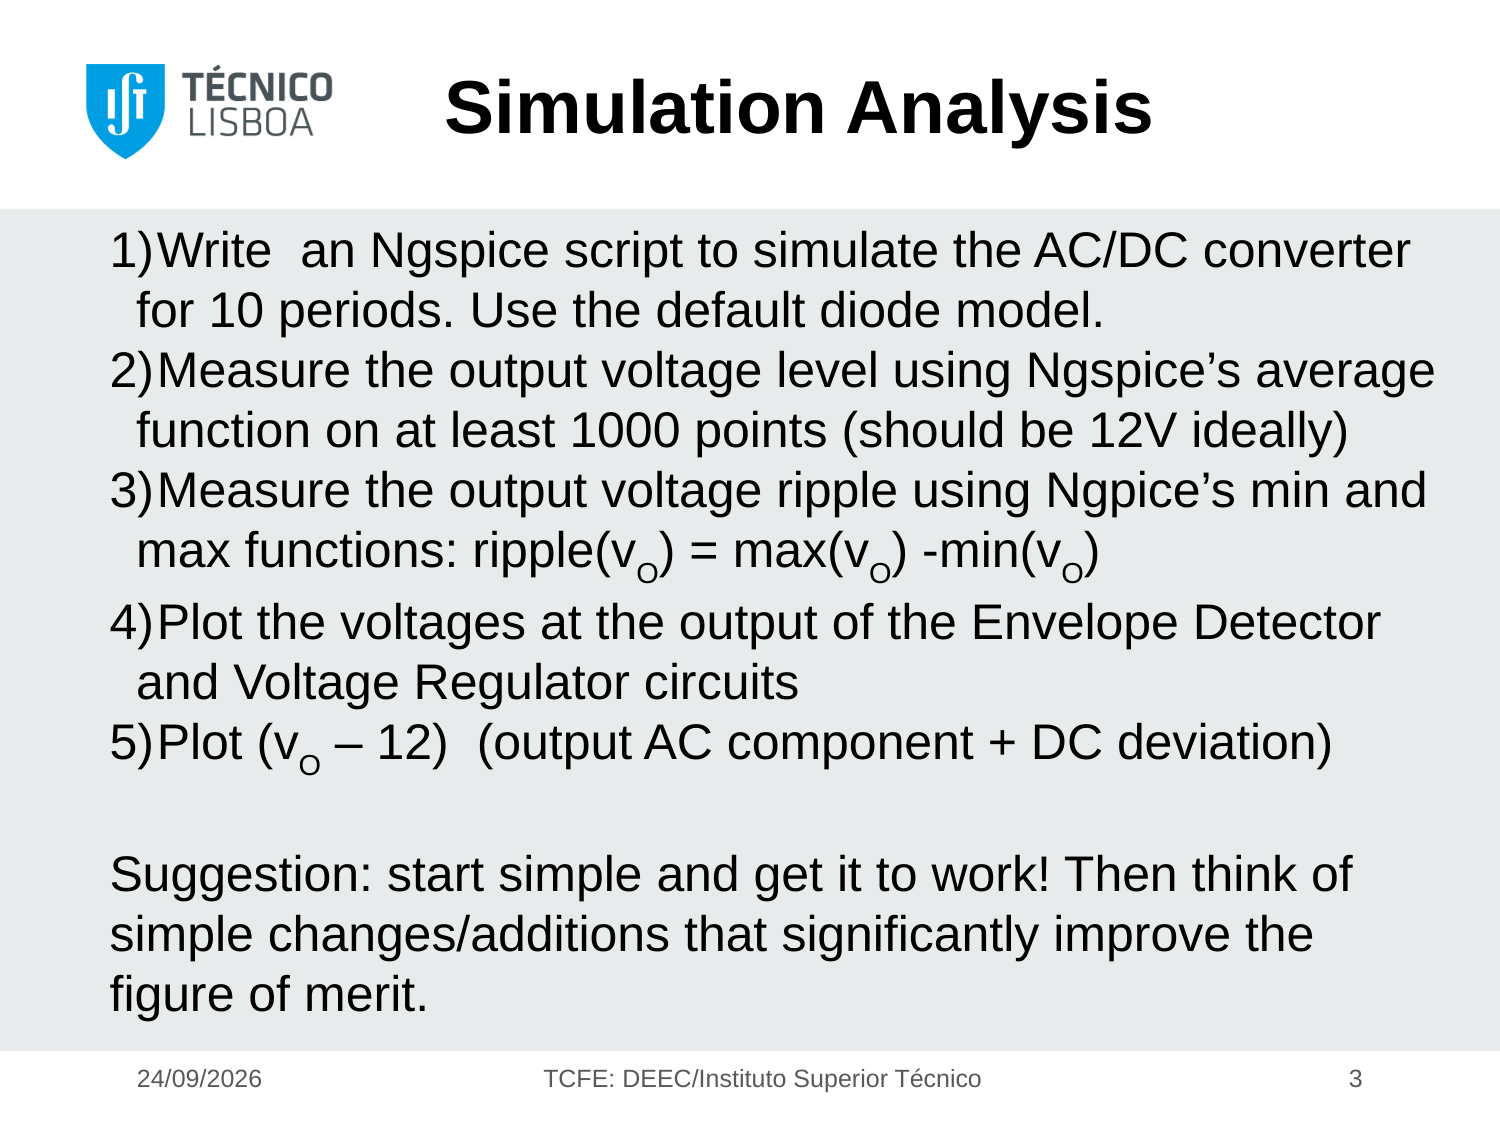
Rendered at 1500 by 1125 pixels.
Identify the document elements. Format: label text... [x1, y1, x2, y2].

title Simulation Analysis [430, 32, 1461, 176]
picture [0, 0, 1500, 1125]
list Write an Ngspice script to simulate the AC/DC converter for 10 periods. Use the default diode model. Measure the output voltage level using Ngspice’s average function on at least 1000 points (should be 12V ideally) Measure the output voltage ripple using Ngpice’s min and max functions: ripple(vO) = max(vO) -min(vO) Plot the voltages at the output of the Envelope Detector and Voltage Regulator circuits Plot (vO – 12) (output AC component + DC deviation) Suggestion: start simple and get it to work! Then think of simple changes/additions that significantly improve the figure of merit. [94, 210, 1455, 1054]
